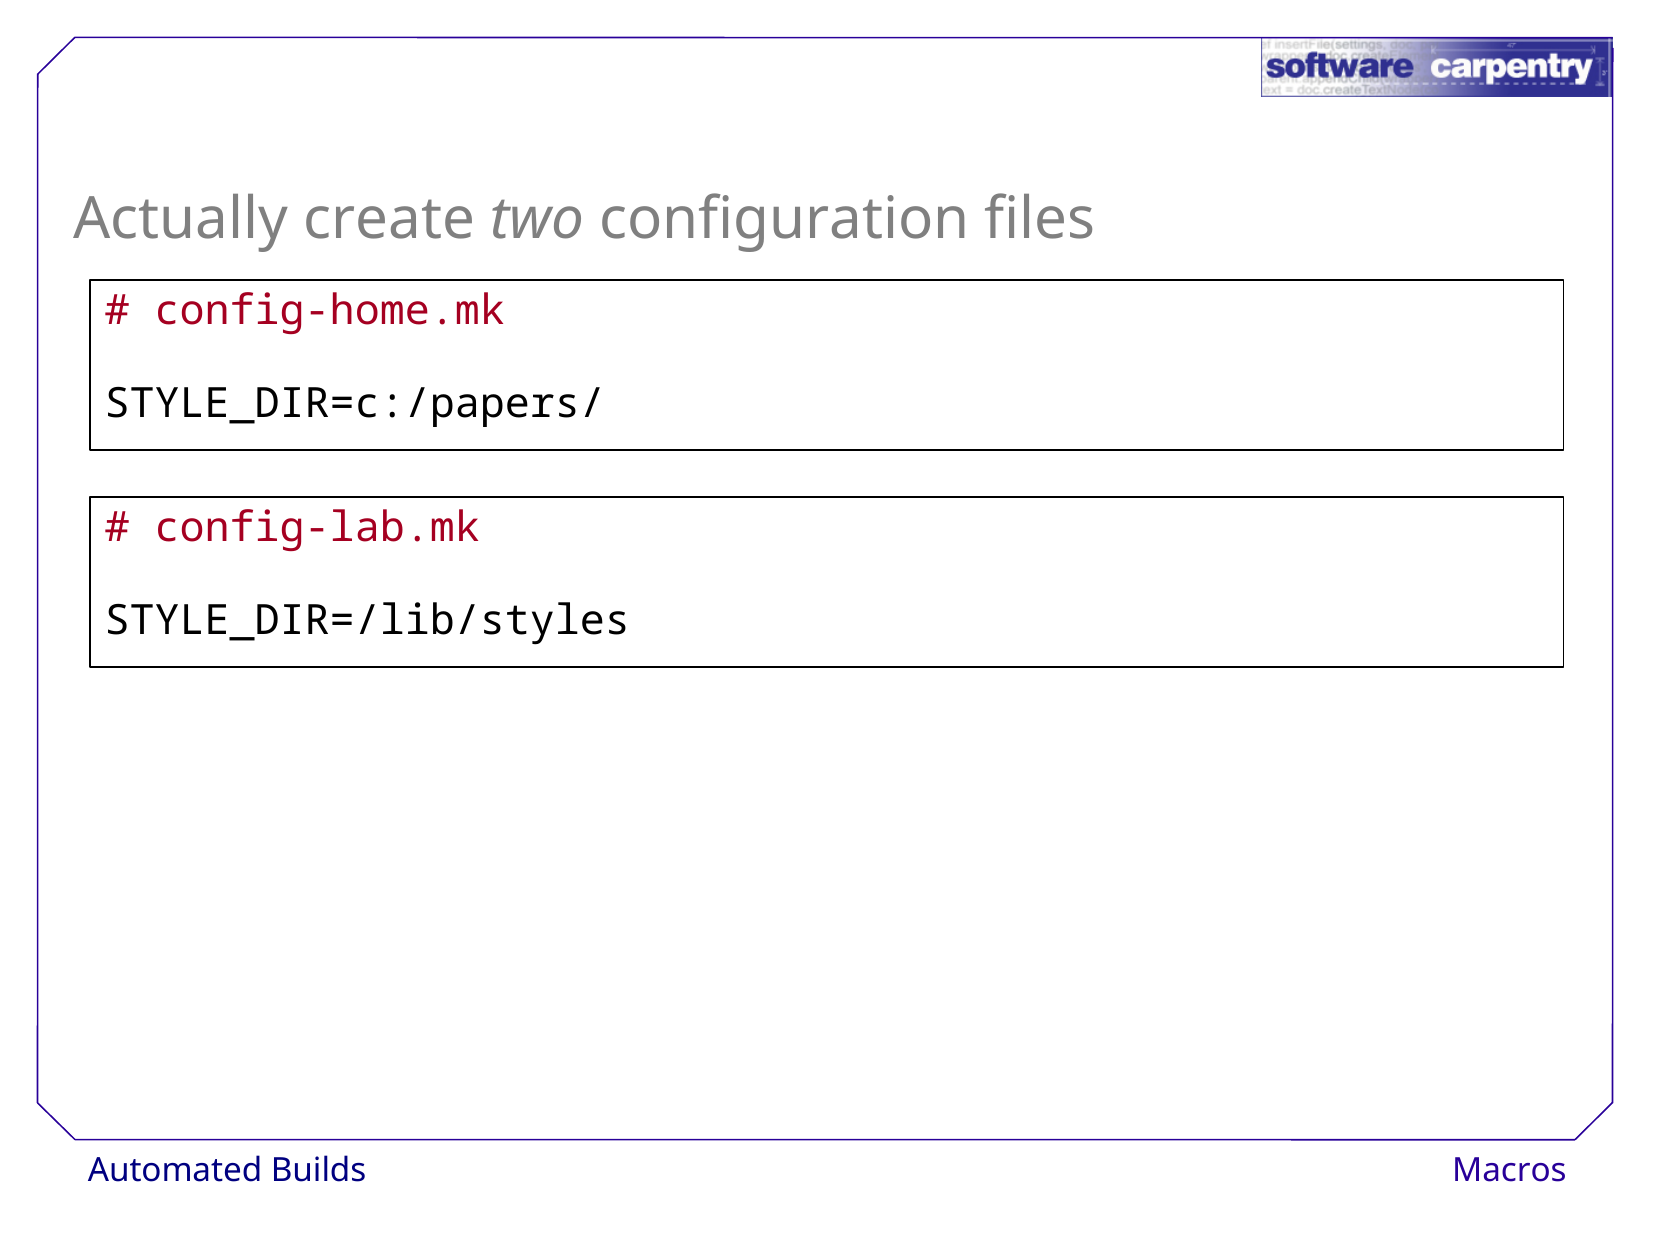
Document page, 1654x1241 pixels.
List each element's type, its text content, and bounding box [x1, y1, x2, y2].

picture [1261, 39, 1613, 97]
text_box # config-home.mk STYLE_DIR=c:/papers/ [89, 279, 1564, 451]
text_box # config-lab.mk STYLE_DIR=/lib/styles [89, 497, 1564, 668]
text_box Actually create two configuration files [58, 138, 1261, 259]
